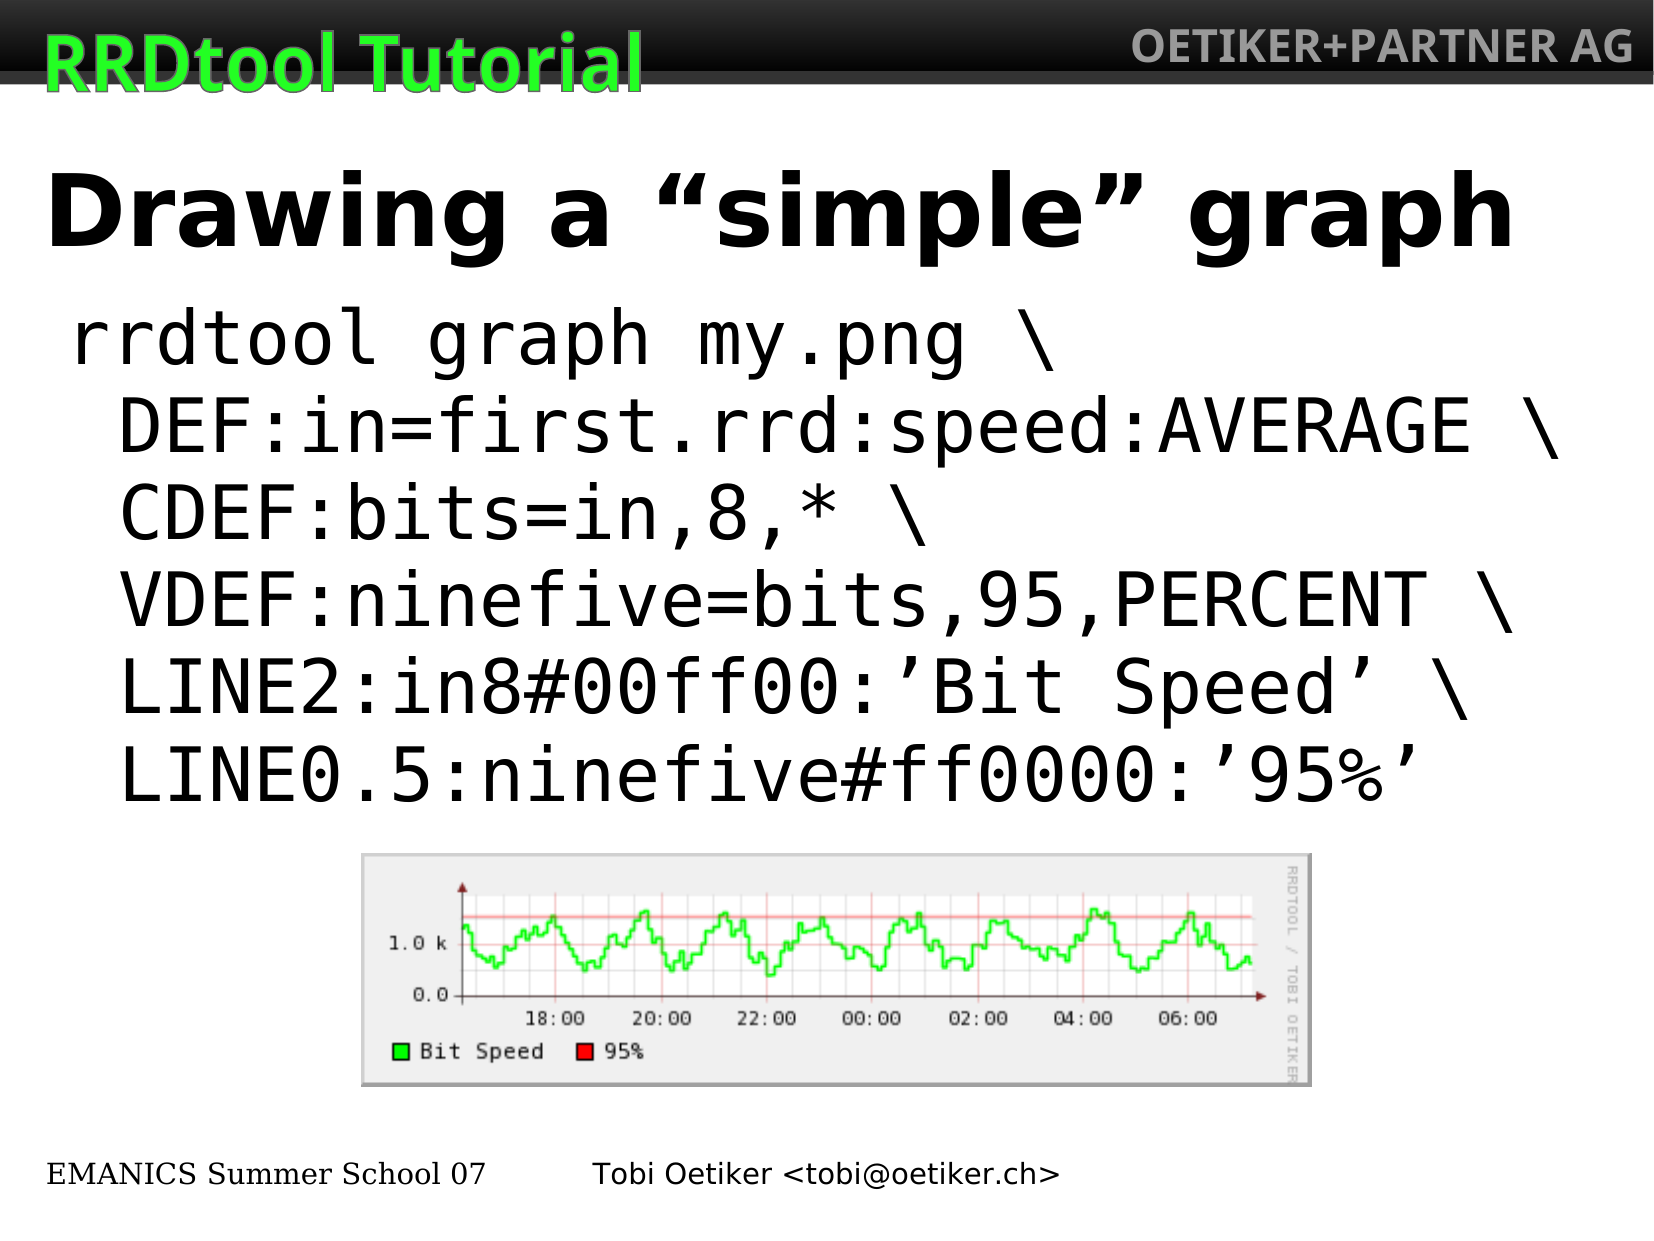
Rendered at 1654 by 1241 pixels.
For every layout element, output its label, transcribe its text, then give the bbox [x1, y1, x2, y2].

text_box rrdtool graph my.png \ DEF:in=first.rrd:speed:AVERAGE \ CDEF:bits=in,8,* \ VDEF:ninefive=bits,95,PERCENT \ LINE2:in8#00ff00:’Bit Speed’ \ LINE0.5:ninefive#ff0000:’95%’ [47, 295, 1596, 820]
picture [361, 853, 1312, 1087]
title Drawing a “simple” graph [43, 137, 1582, 287]
